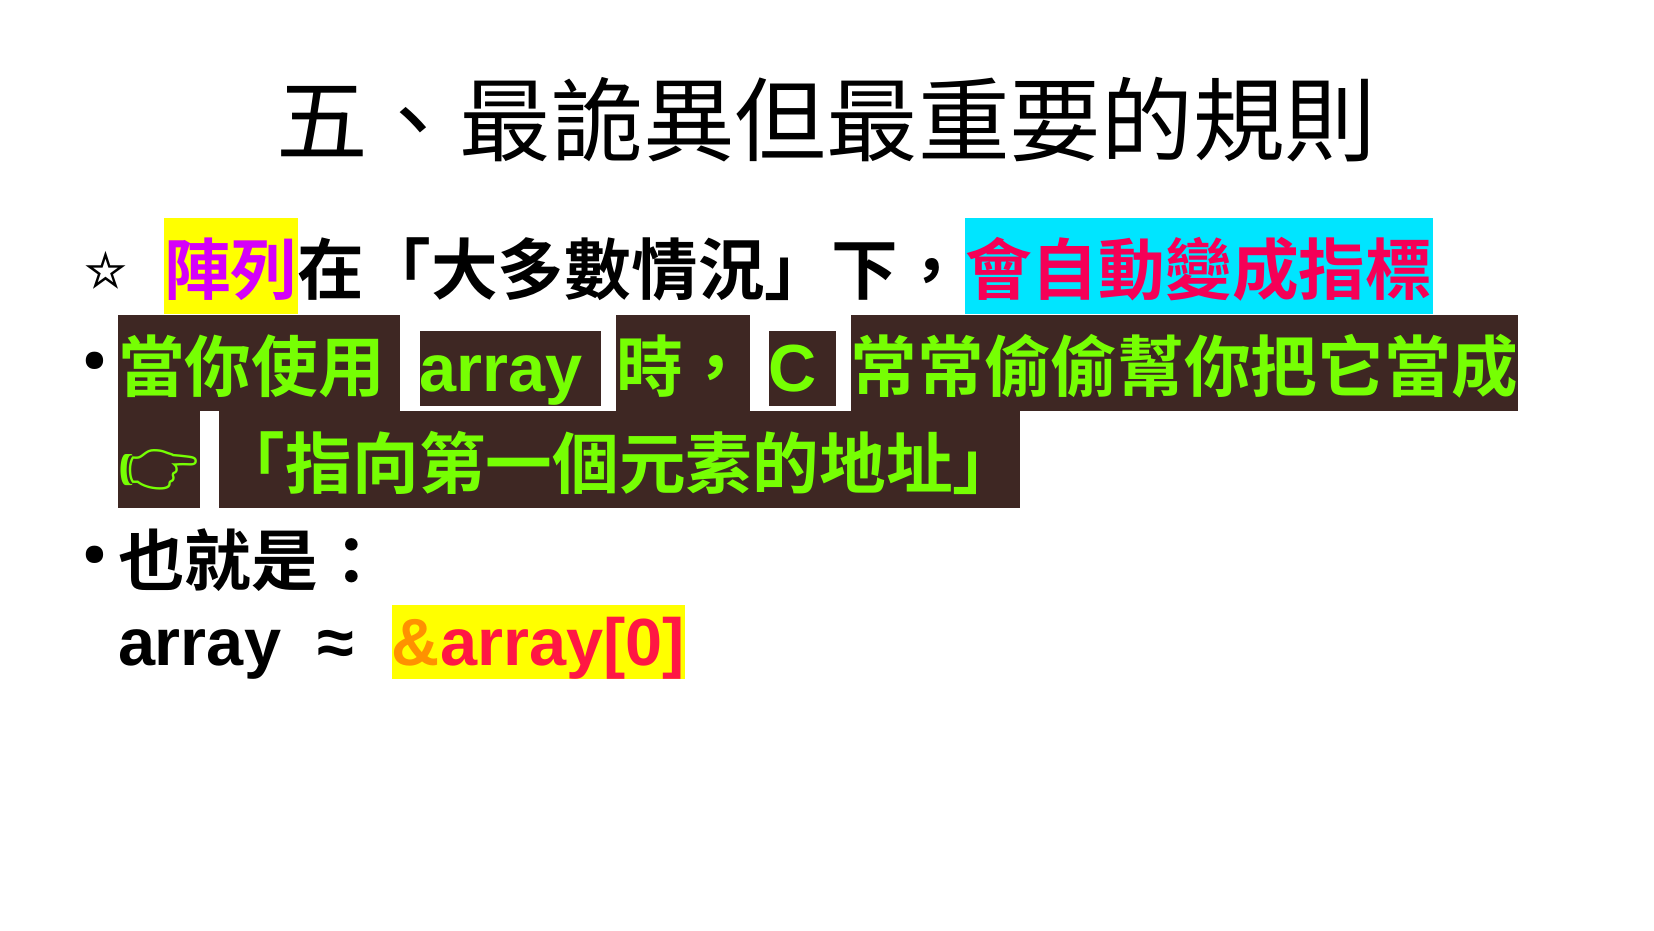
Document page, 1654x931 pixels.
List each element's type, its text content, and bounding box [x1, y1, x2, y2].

subtitle ⭐ 陣列在「大多數情況」下，會自動變成指標 當你使用 array 時，C 常常偷偷幫你把它當成 👉「指向第一個元素的地址」 也就是： array ≈ &array[0] [82, 217, 1571, 777]
title 五、最詭異但最重要的規則 [82, 37, 1571, 193]
